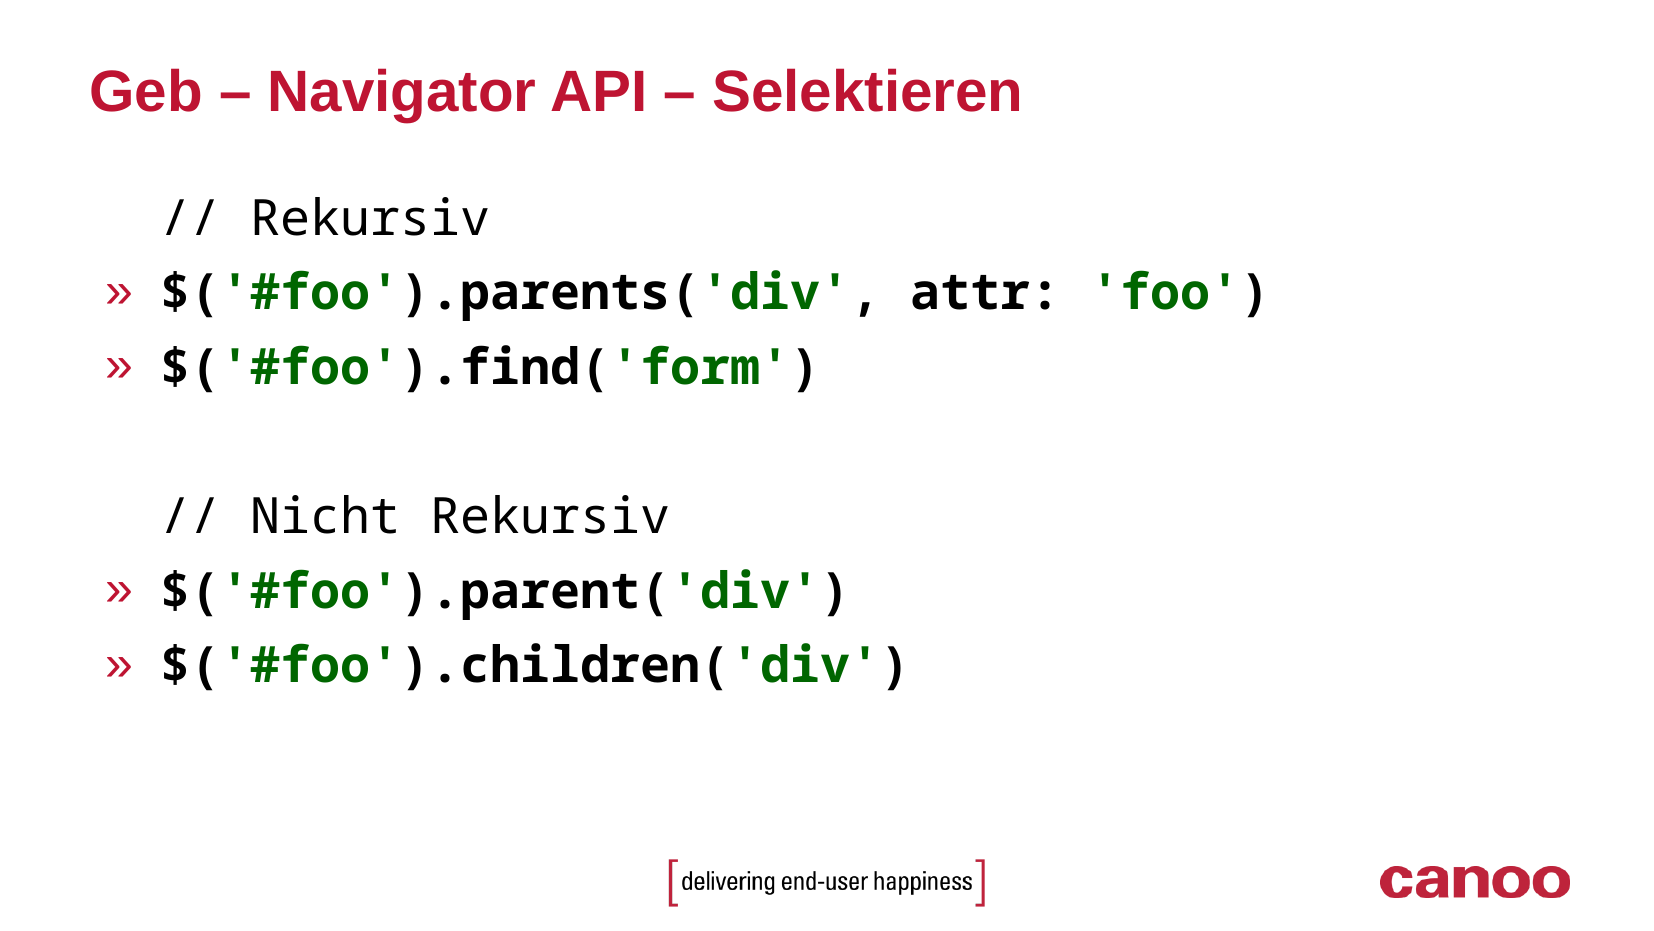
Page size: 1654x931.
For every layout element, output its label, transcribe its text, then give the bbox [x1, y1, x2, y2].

picture [662, 855, 991, 910]
list // Rekursiv $('#foo').parents('div', attr: 'foo') $('#foo').find('form') // Nicht Rekursiv $('#foo').parent('div') $('#foo').children('div') [90, 177, 1531, 841]
title Geb – Navigator API – Selektieren [75, 45, 1591, 136]
picture [1380, 866, 1570, 898]
